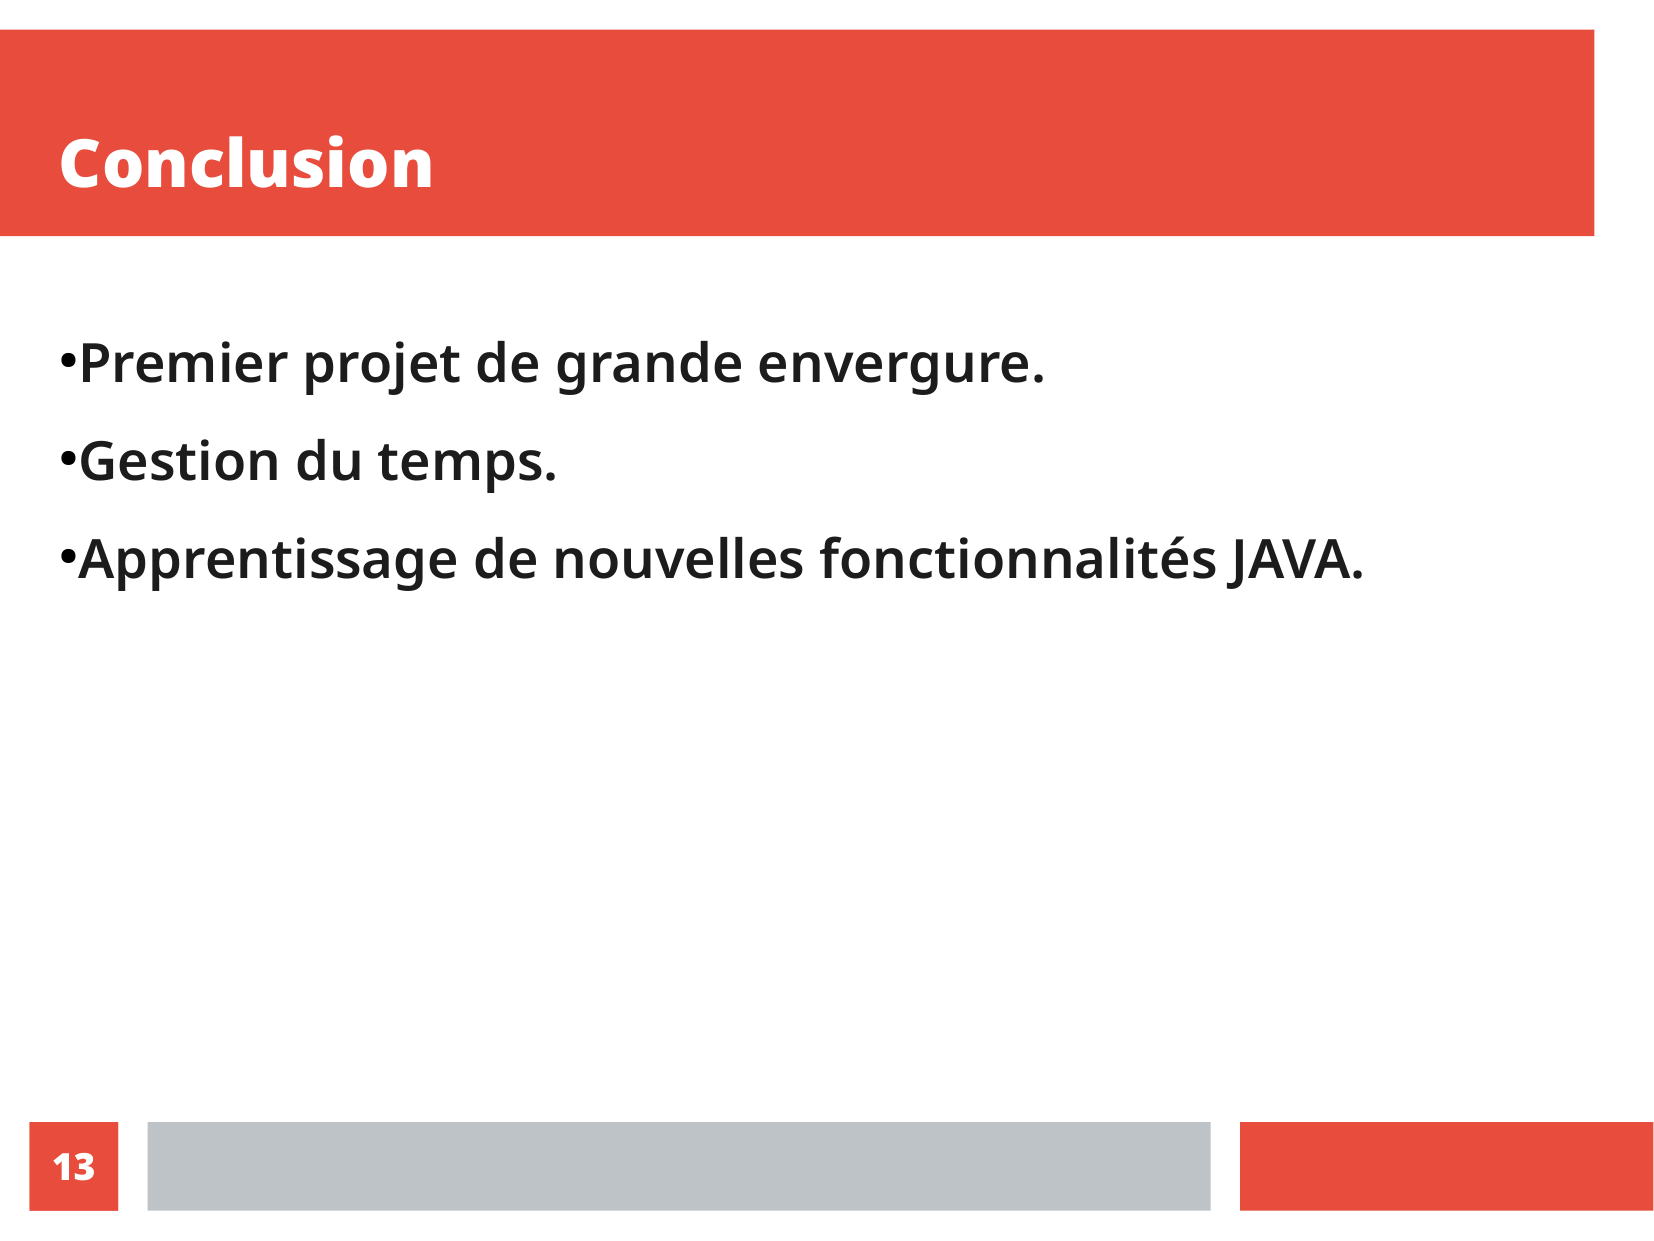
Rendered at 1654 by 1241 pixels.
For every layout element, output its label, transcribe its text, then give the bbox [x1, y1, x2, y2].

title Conclusion [59, 59, 1595, 207]
list Premier projet de grande envergure. Gestion du temps. Apprentissage de nouvelles fonctionnalités JAVA. [59, 324, 1565, 1093]
